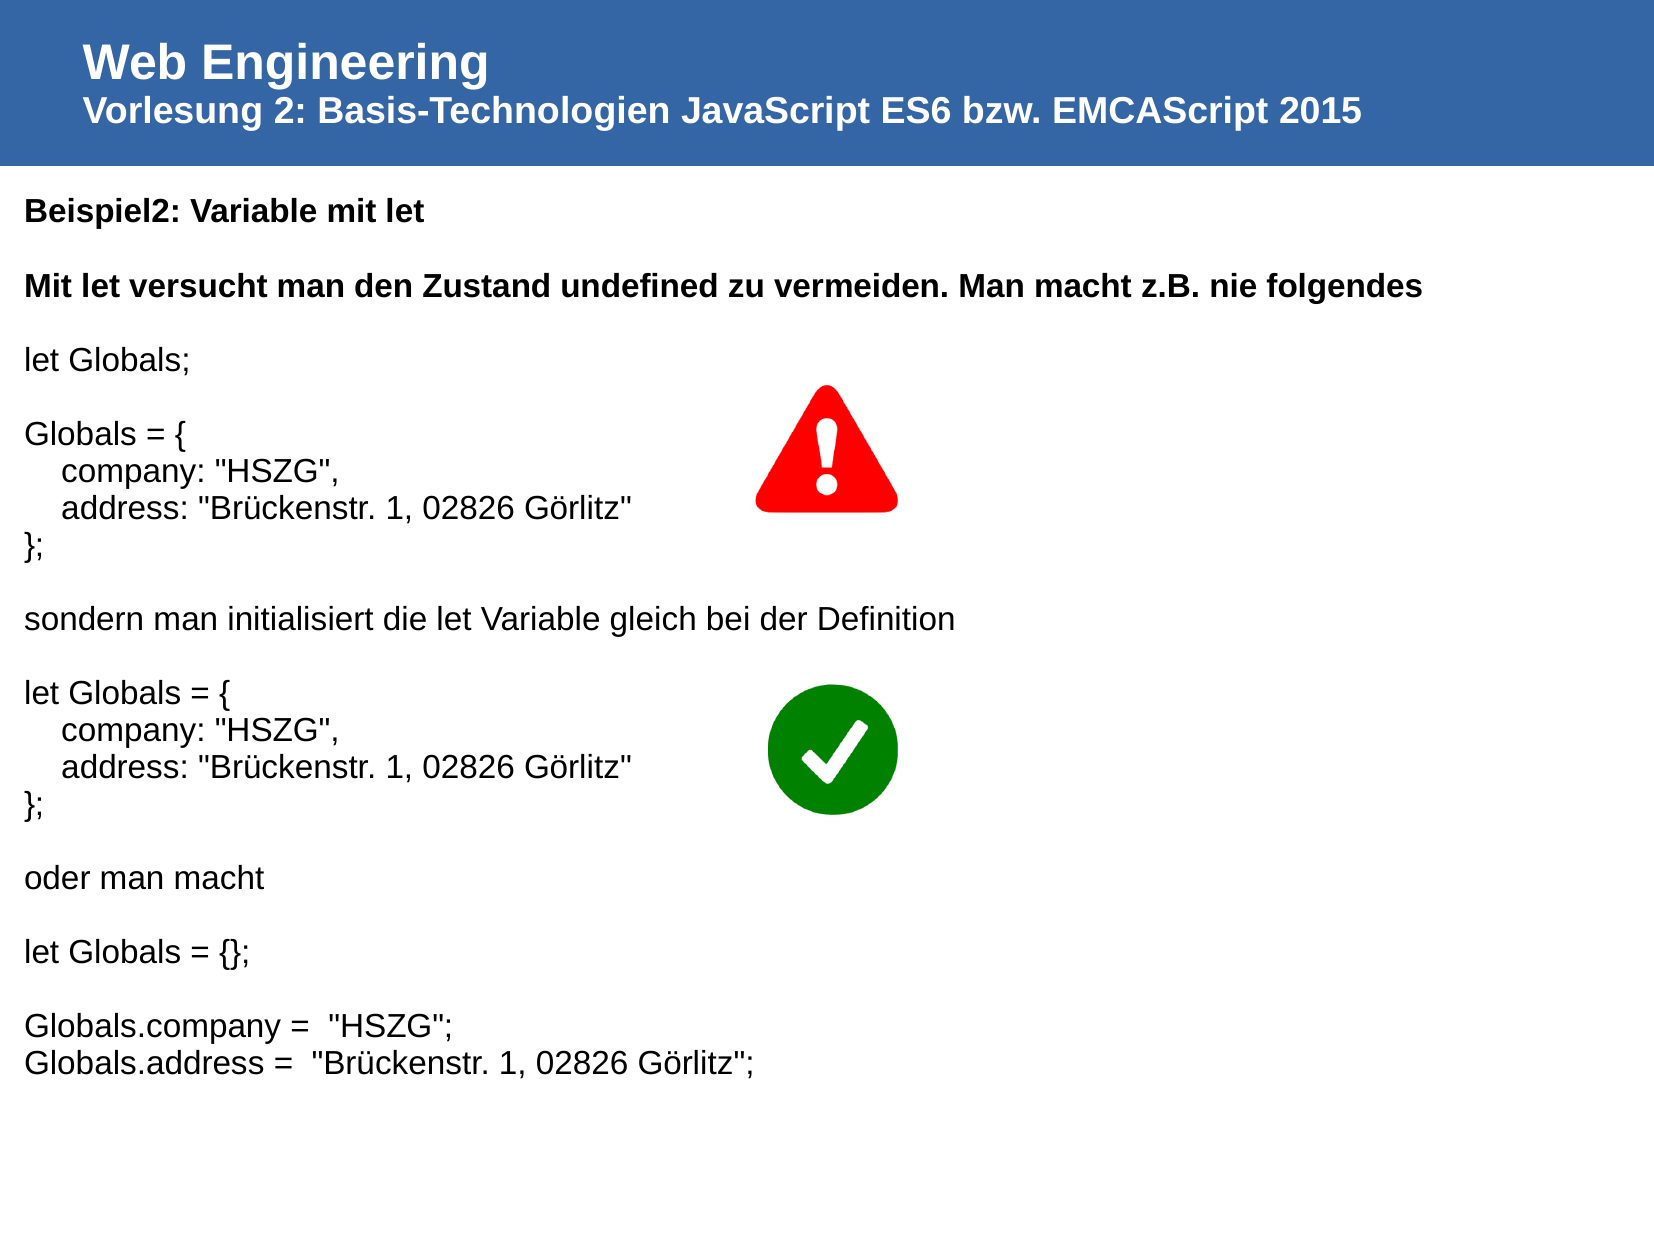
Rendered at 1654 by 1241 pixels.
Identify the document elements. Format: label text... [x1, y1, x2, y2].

title Web Engineering Vorlesung 2: Basis-Technologien JavaScript ES6 bzw. EMCAScript 2015 [82, 0, 1571, 166]
picture [755, 377, 898, 520]
picture [767, 684, 898, 815]
text_box Beispiel2: Variable mit let Mit let versucht man den Zustand undefined zu vermeiden. Man macht z.B. nie folgendes let Globals; Globals = { company: "HSZG", address: "Brückenstr. 1, 02826 Görlitz" }; sondern man initialisiert die let Variable gleich bei der Definition let Globals = { company: "HSZG", address: "Brückenstr. 1, 02826 Görlitz" }; oder man macht let Globals = {}; Globals.company = "HSZG"; Globals.address = "Brückenstr. 1, 02826 Görlitz"; [9, 185, 1575, 1241]
